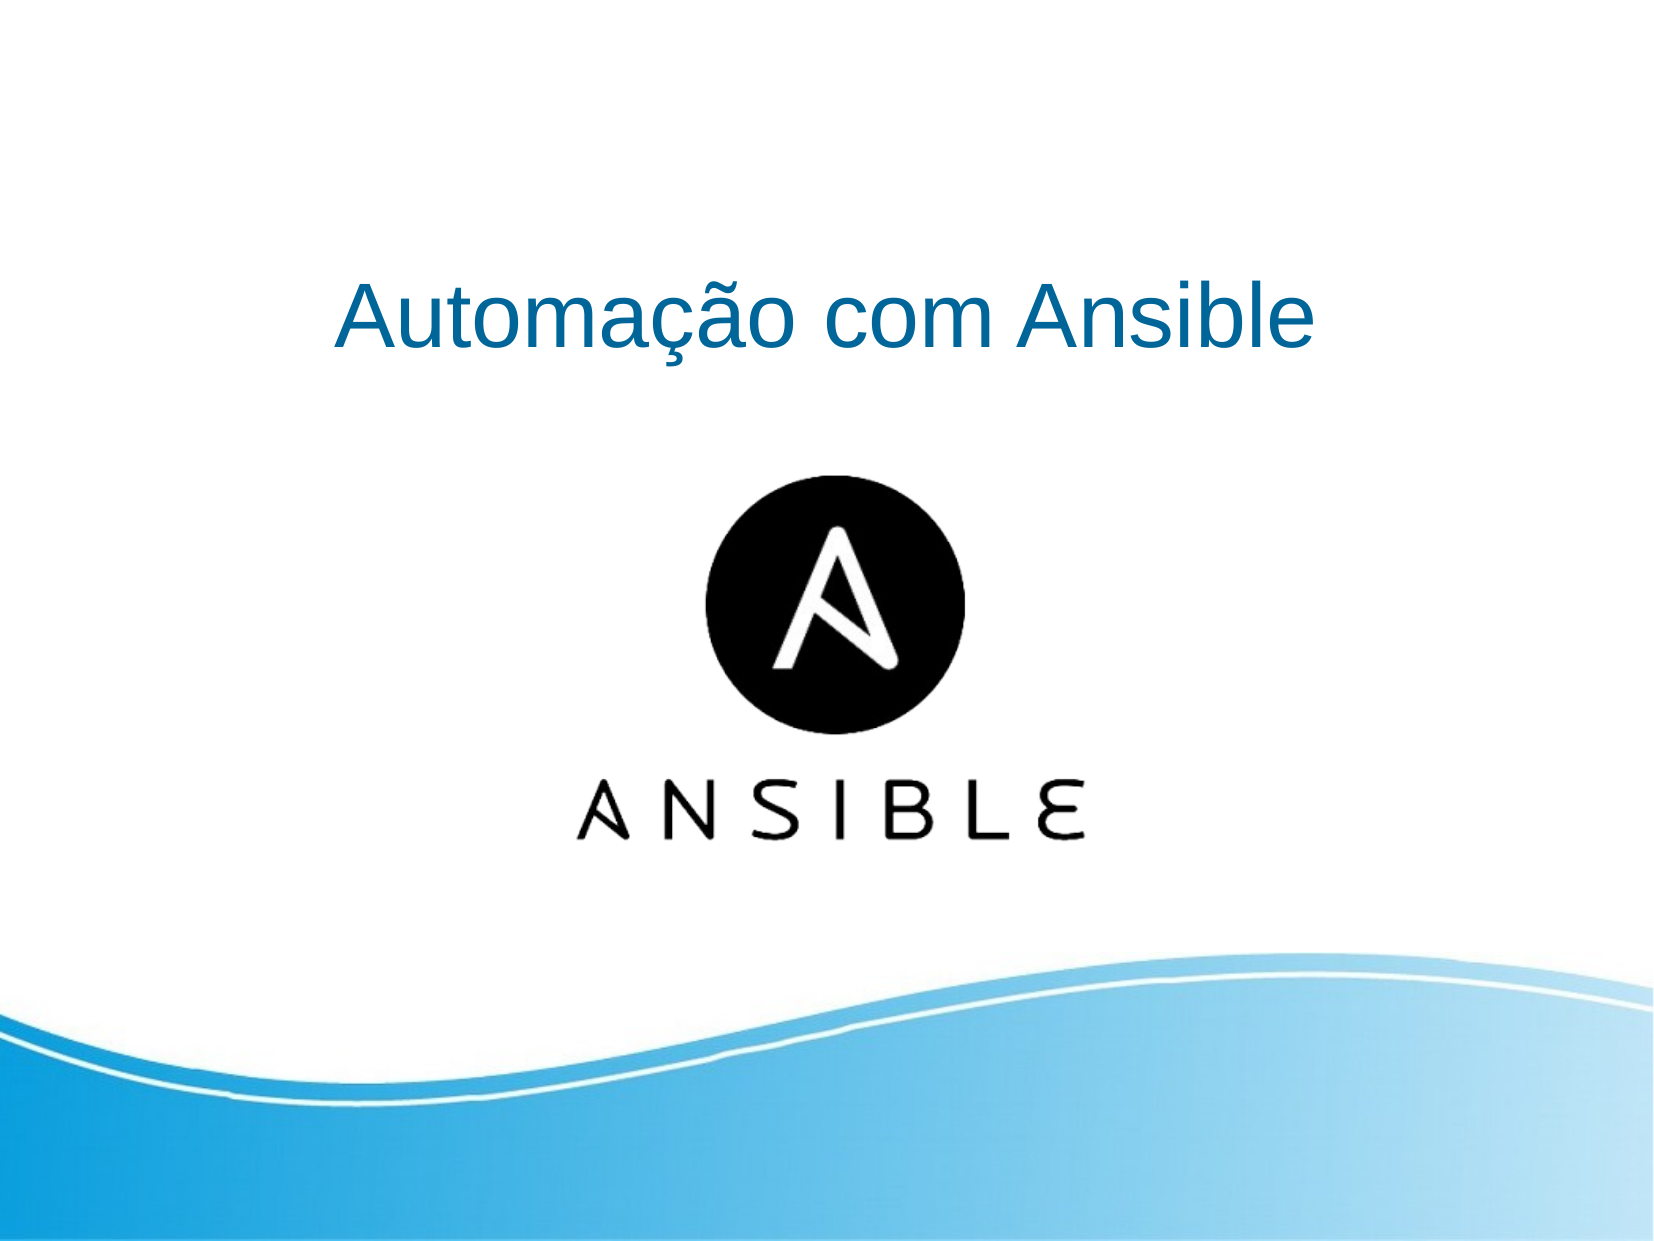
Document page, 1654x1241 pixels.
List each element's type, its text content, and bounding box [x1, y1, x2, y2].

title Automação com Ansible [82, 212, 1571, 420]
picture [543, 425, 1111, 875]
picture [0, 952, 1654, 1241]
